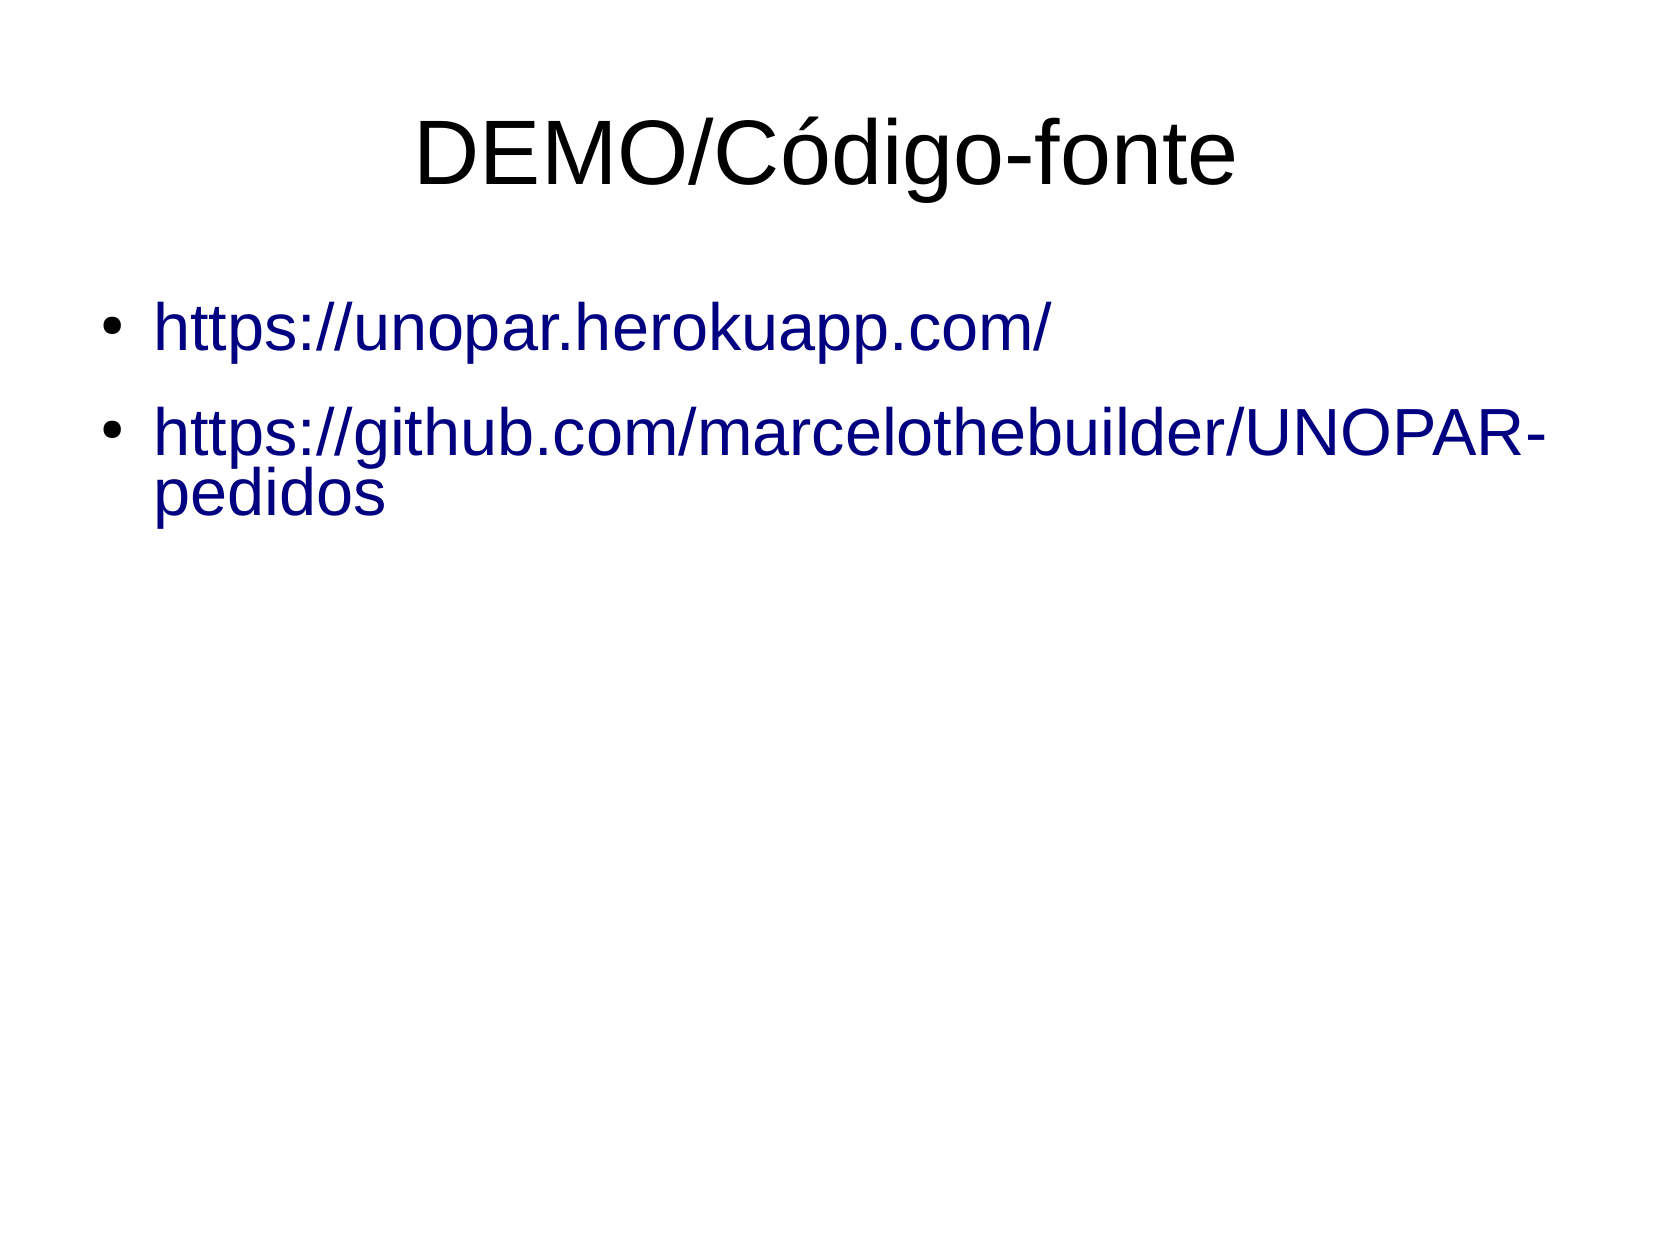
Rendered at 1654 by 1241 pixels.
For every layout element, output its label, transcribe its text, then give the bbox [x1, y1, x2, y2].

title DEMO/Código-fonte [82, 49, 1571, 257]
list https://unopar.herokuapp.com/ https://github.com/marcelothebuilder/UNOPAR-pedidos [82, 290, 1571, 1010]
